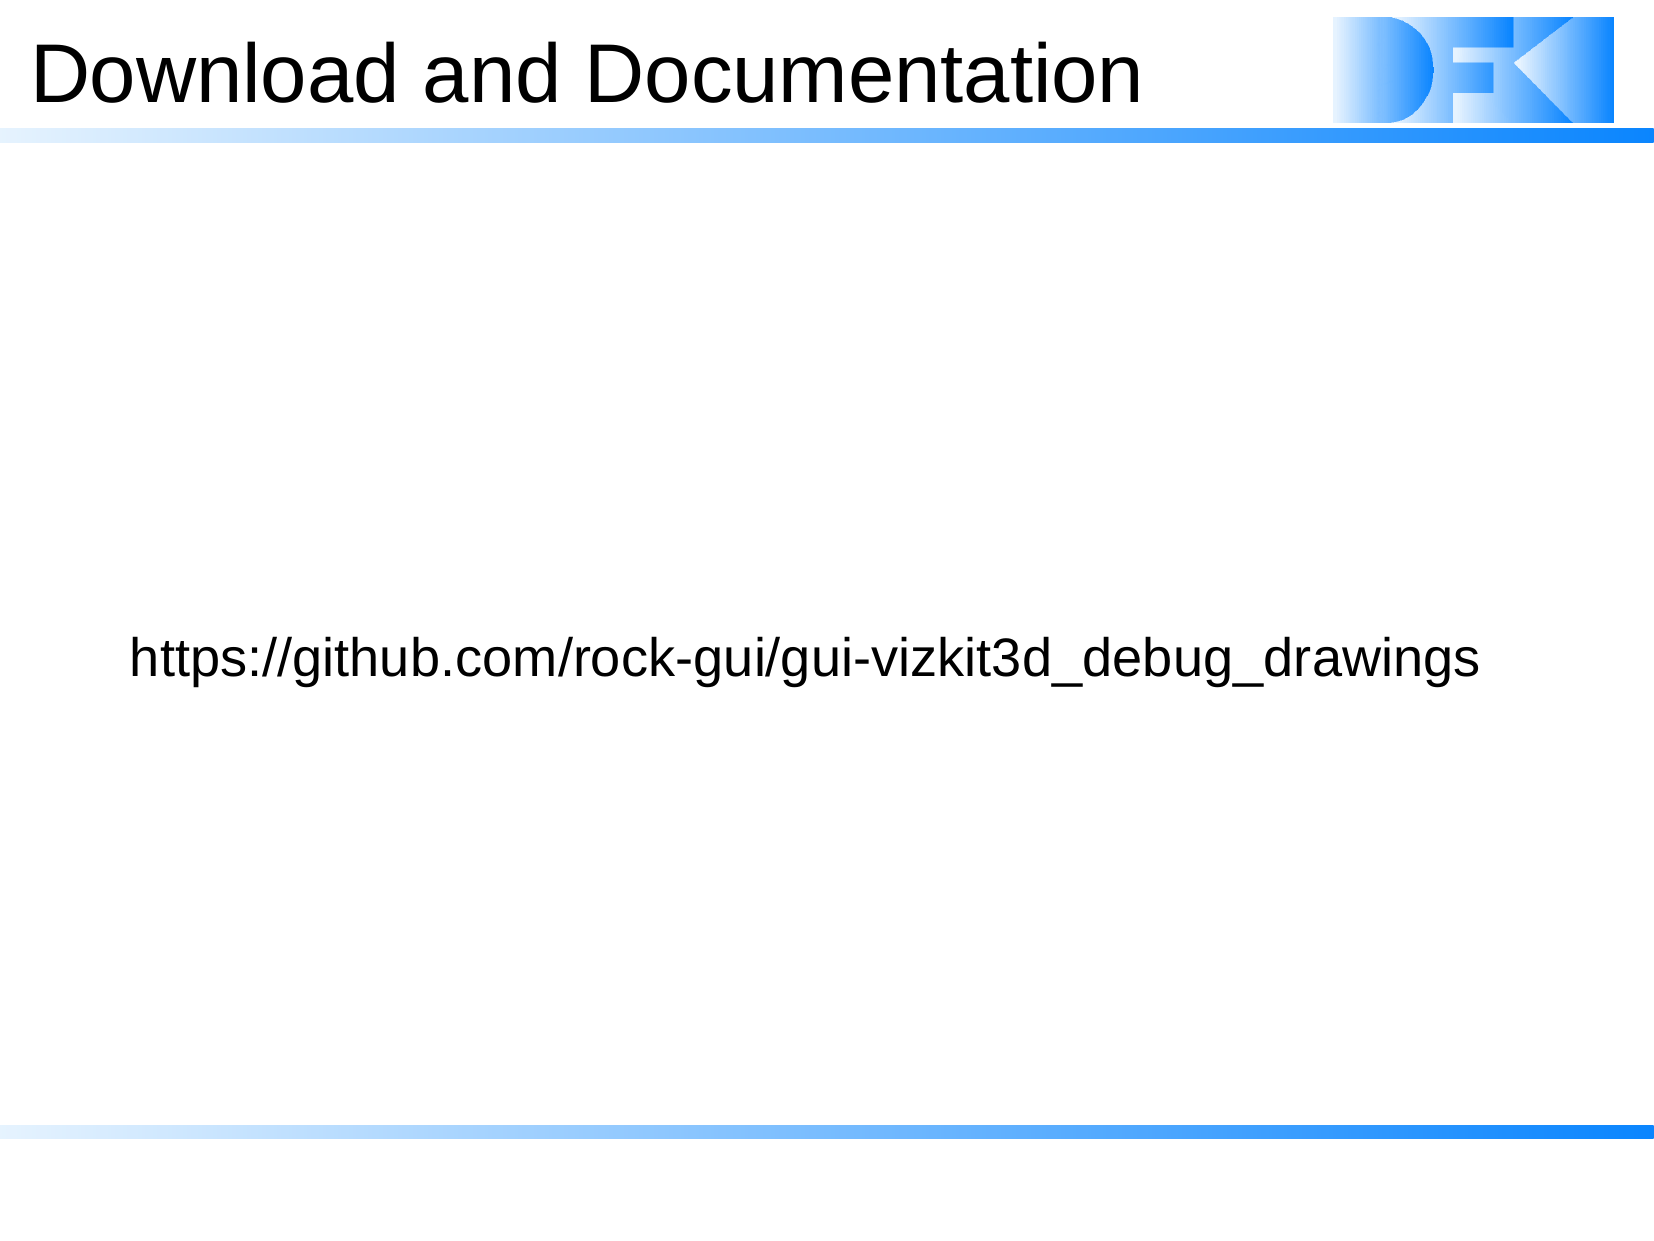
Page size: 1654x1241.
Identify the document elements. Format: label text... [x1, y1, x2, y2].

list https://github.com/rock-gui/gui-vizkit3d_debug_drawings [59, 177, 1606, 897]
title Download and Documentation [30, 8, 1291, 139]
picture [1332, 17, 1614, 123]
